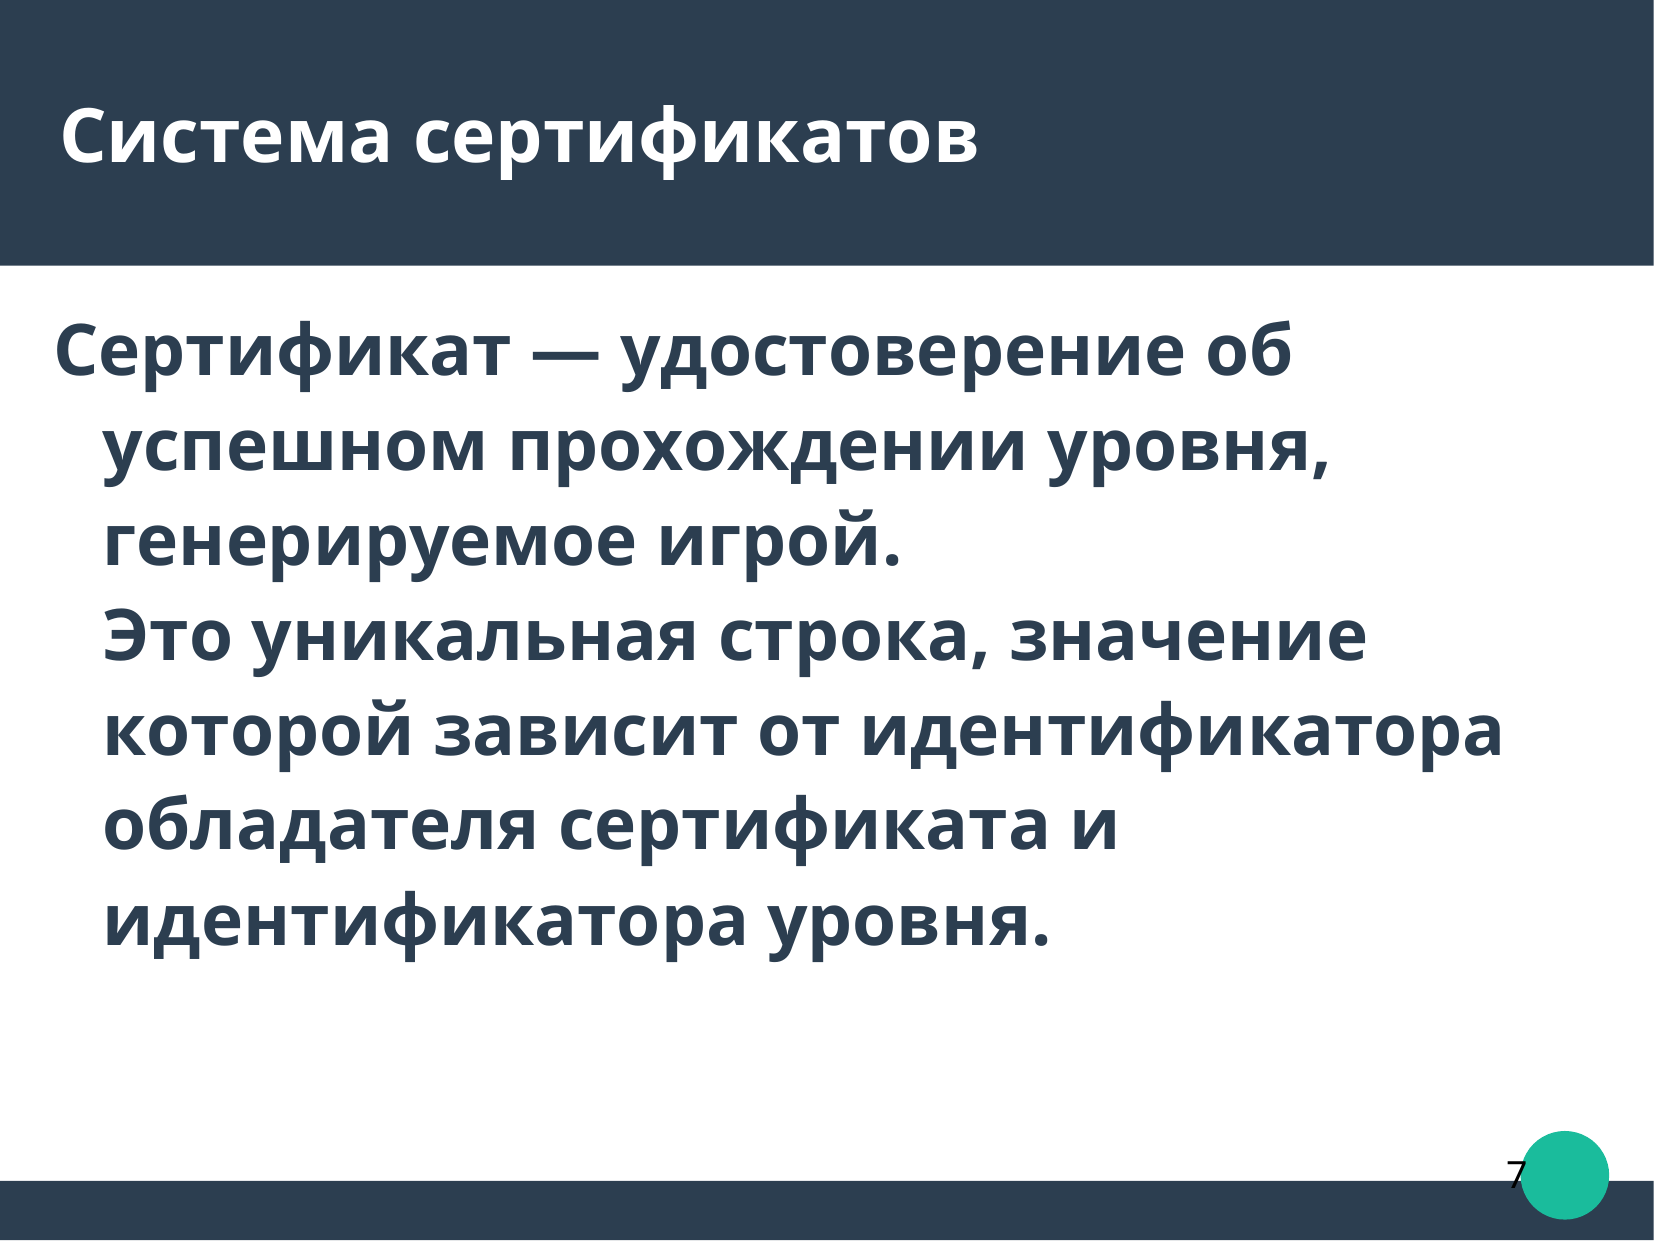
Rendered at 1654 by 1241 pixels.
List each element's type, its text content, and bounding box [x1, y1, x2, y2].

list Сертификат — удостоверение об успешном прохождении уровня, генерируемое игрой. Это уникальная строка, значение которой зависит от идентификатора обладателя сертификата и идентификатора уровня. [35, 295, 1571, 969]
title Система сертификатов [59, 49, 1595, 207]
